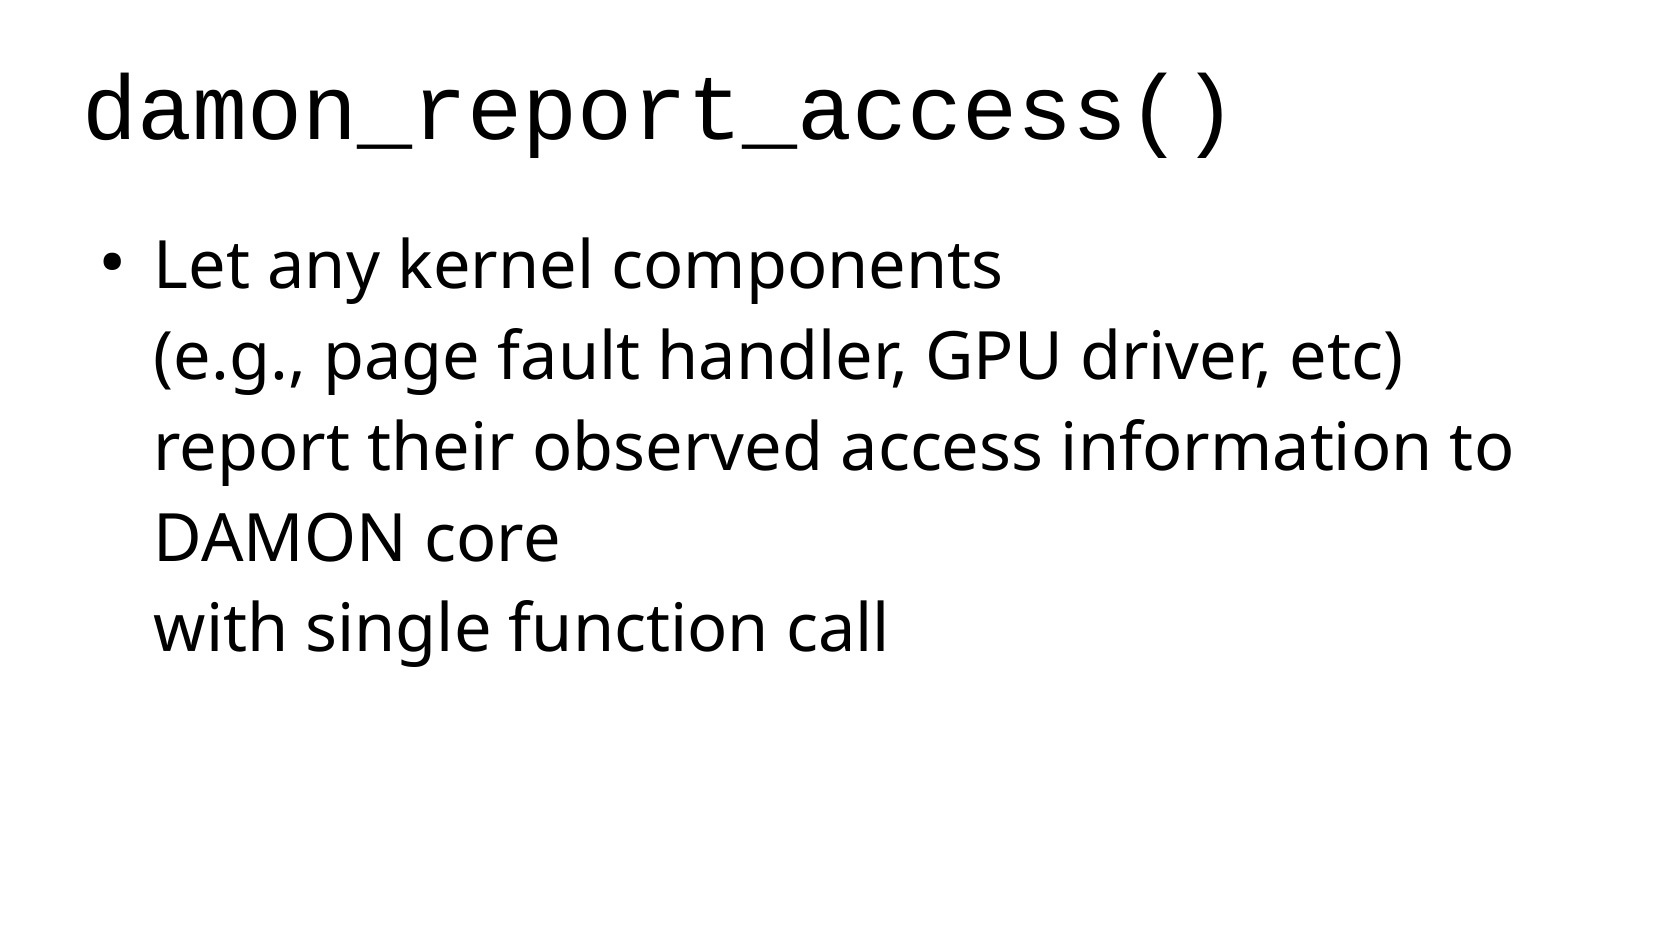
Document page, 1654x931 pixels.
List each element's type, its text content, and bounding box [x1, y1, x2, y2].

title damon_report_access() [82, 37, 1571, 193]
list Let any kernel components (e.g., page fault handler, GPU driver, etc) report their observed access information to DAMON core with single function call [82, 217, 1571, 758]
